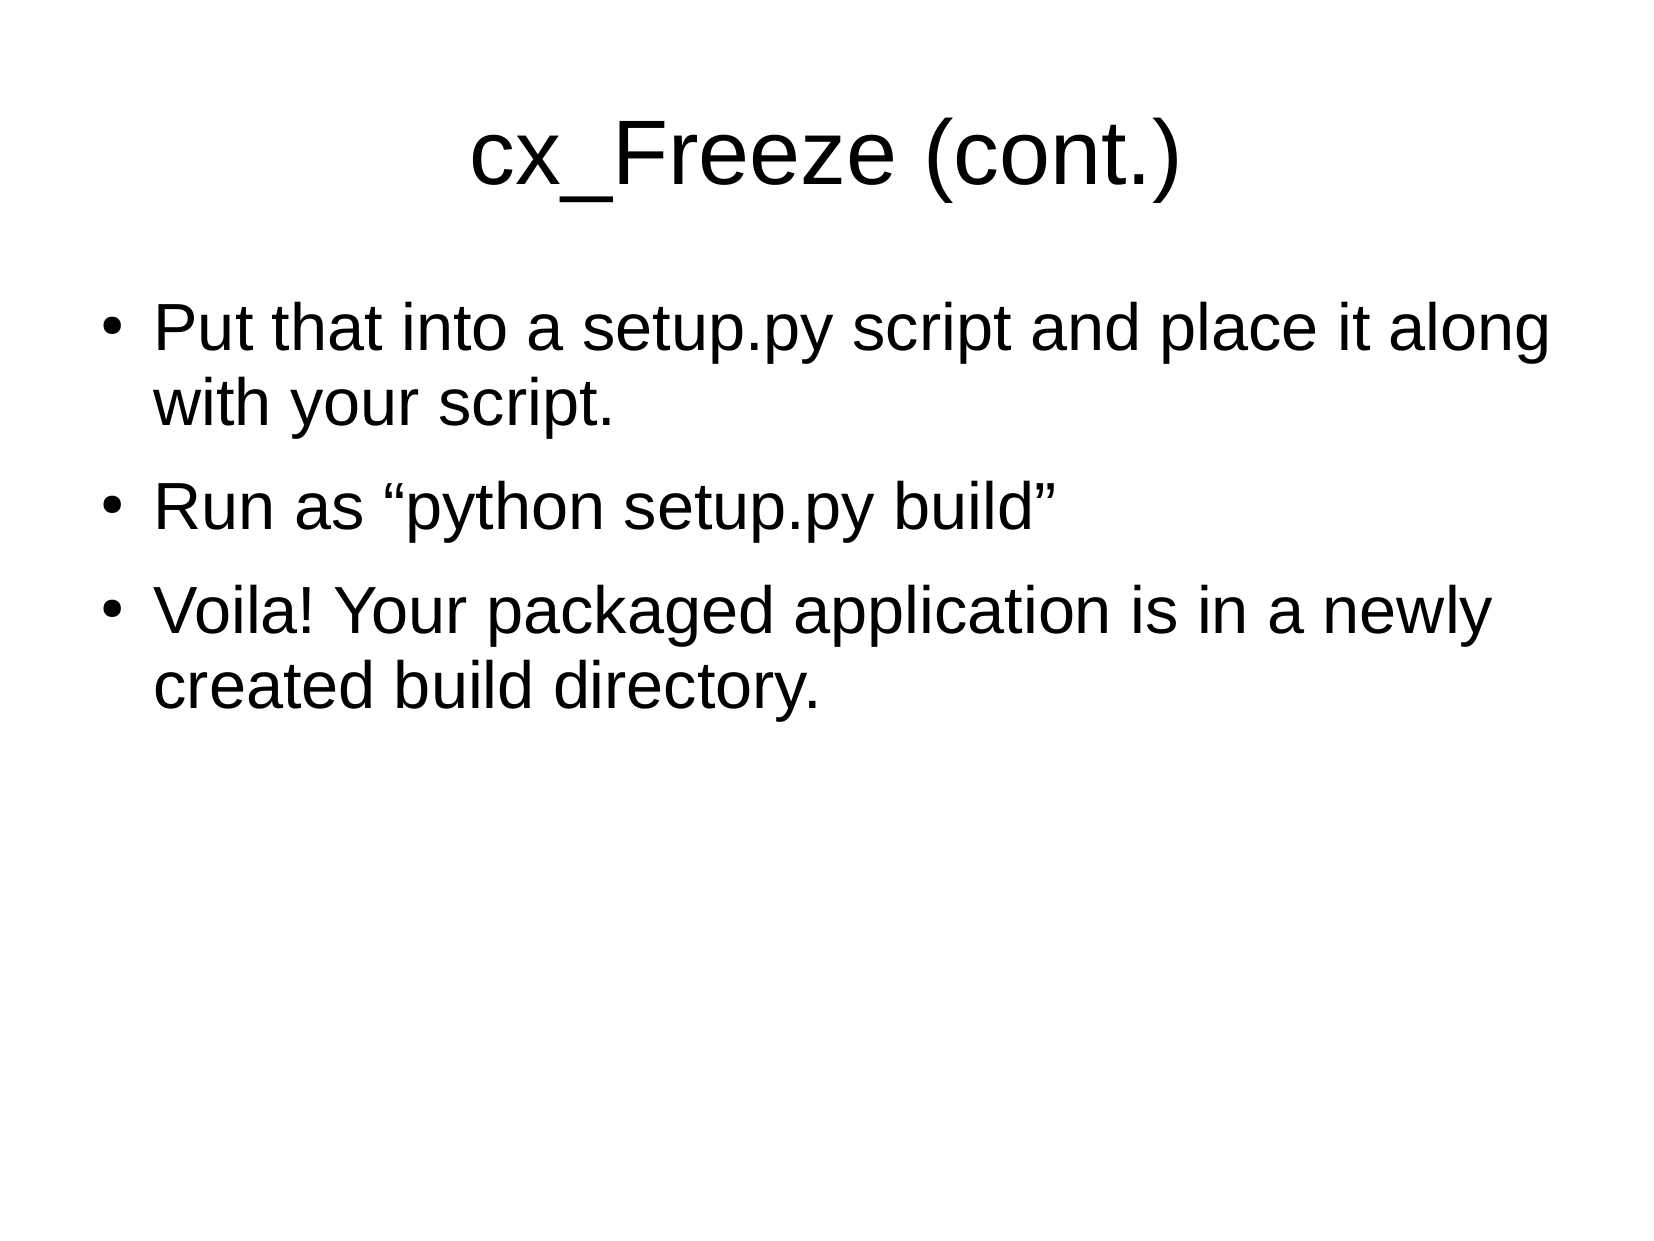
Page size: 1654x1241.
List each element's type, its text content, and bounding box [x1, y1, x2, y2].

title cx_Freeze (cont.) [82, 49, 1571, 257]
list Put that into a setup.py script and place it along with your script. Run as “python setup.py build” Voila! Your packaged application is in a newly created build directory. [82, 290, 1571, 1109]
